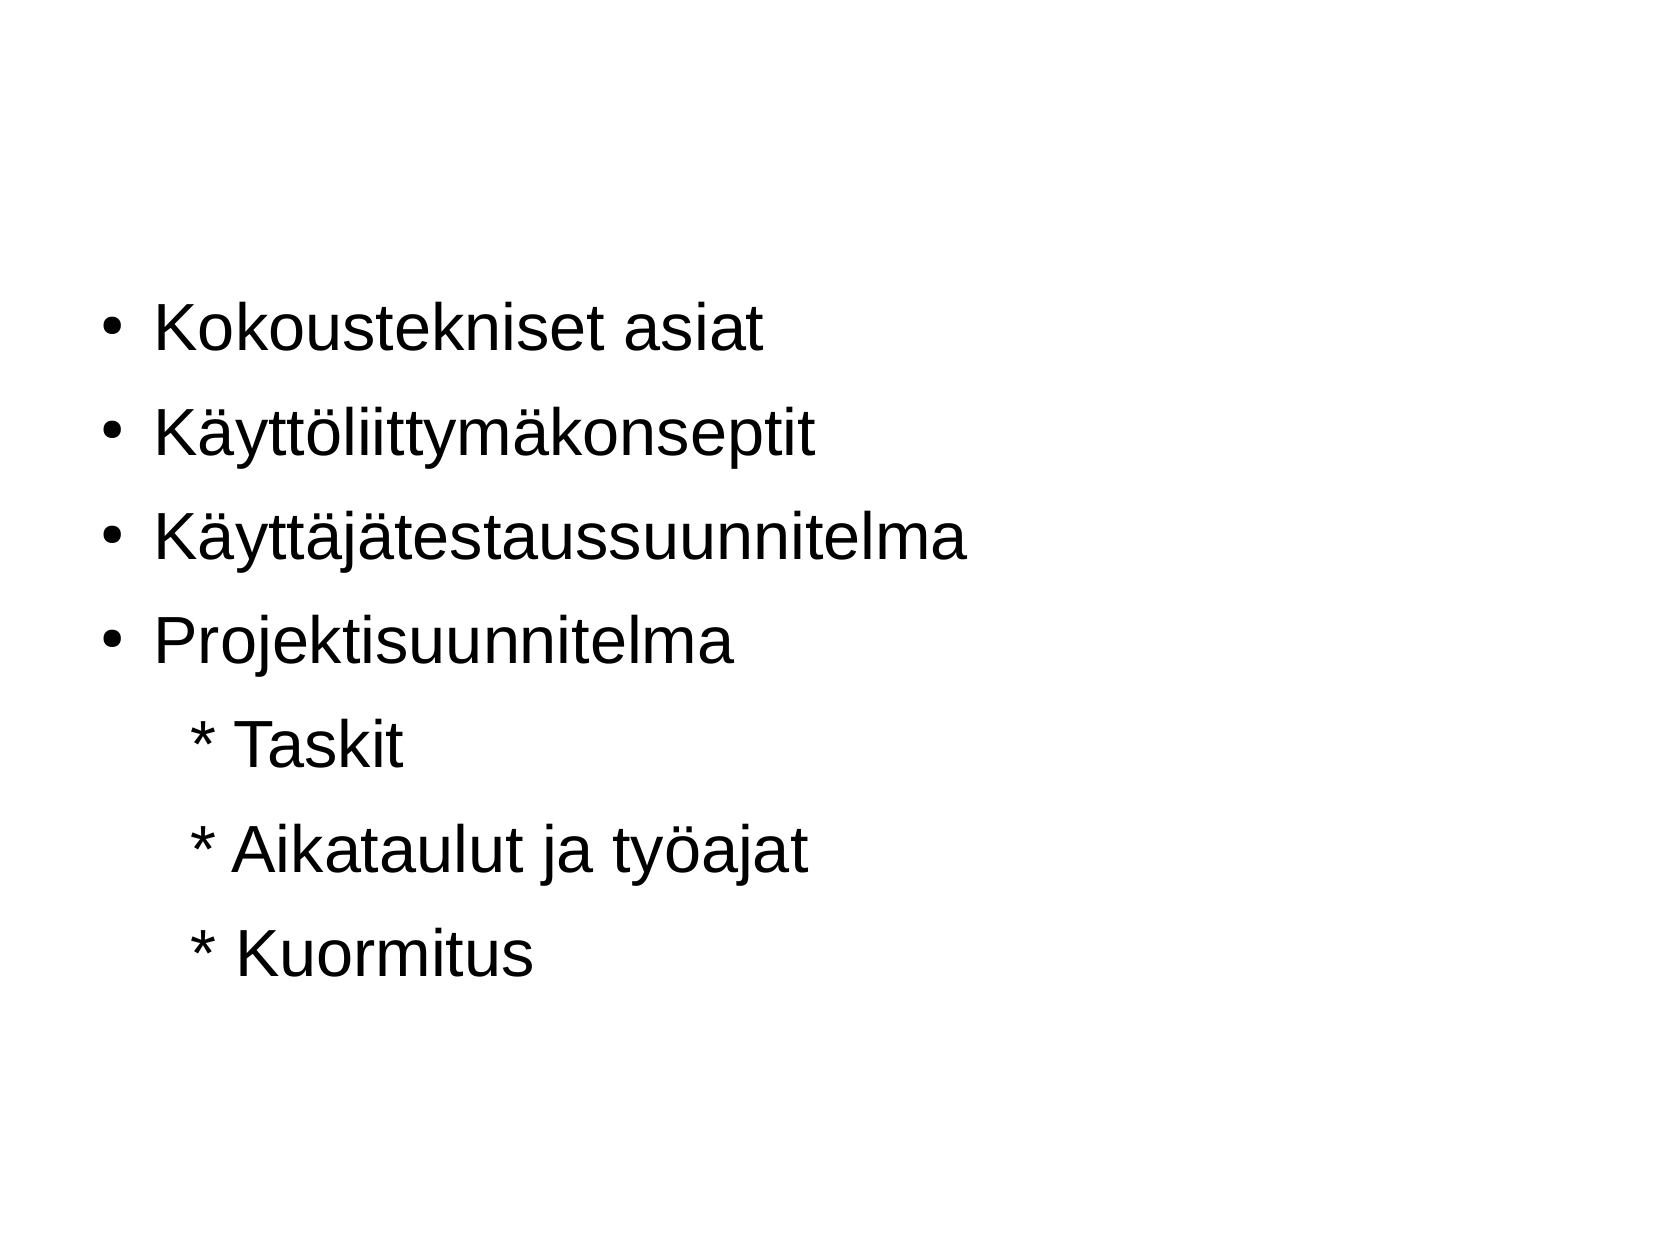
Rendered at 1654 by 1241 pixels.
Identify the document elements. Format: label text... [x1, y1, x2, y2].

list Kokoustekniset asiat Käyttöliittymäkonseptit Käyttäjätestaussuunnitelma Projektisuunnitelma * Taskit * Aikataulut ja työajat * Kuormitus [82, 290, 1538, 1010]
